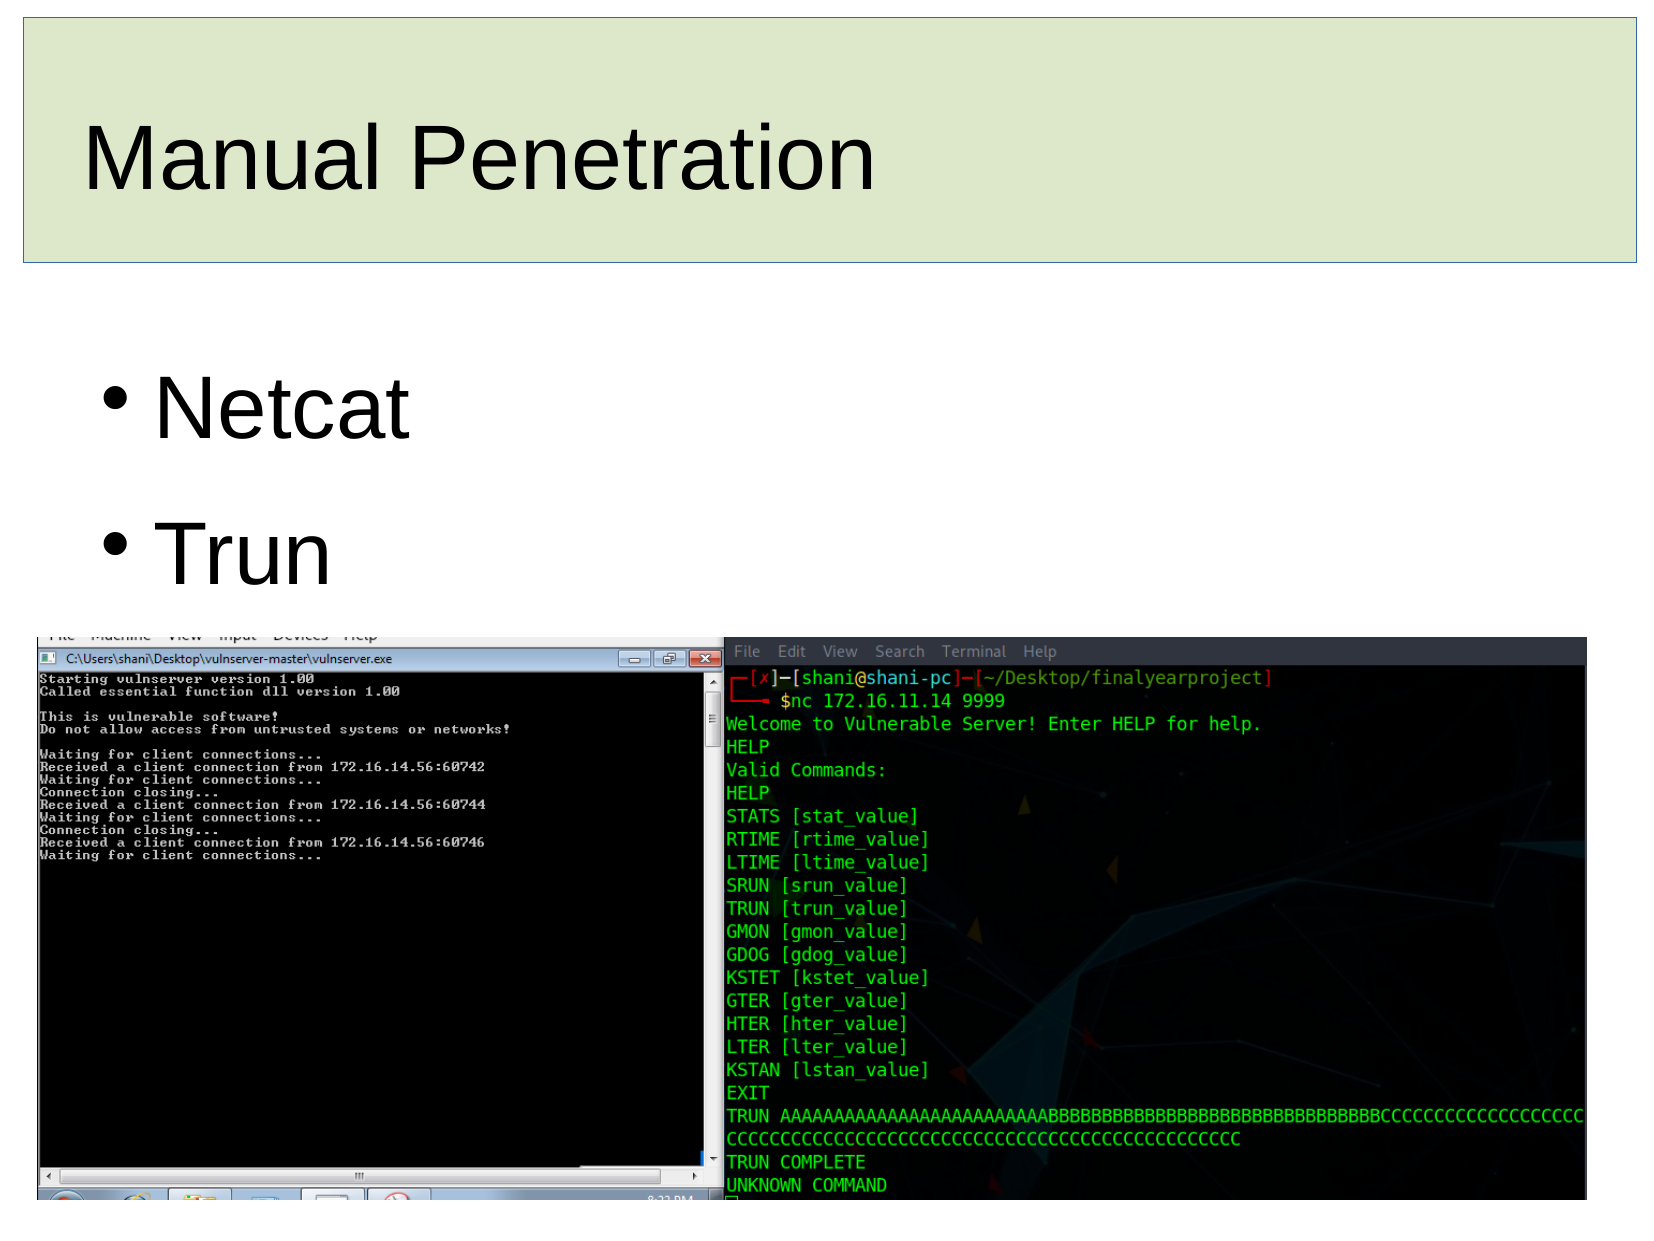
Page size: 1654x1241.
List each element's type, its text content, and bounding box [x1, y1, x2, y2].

picture [37, 637, 1587, 1201]
text_box [1571, 17, 1637, 263]
text_box [23, 17, 82, 263]
text_box Manual Penetration [82, 16, 1571, 290]
text_box Netcat Trun [82, 349, 1571, 637]
